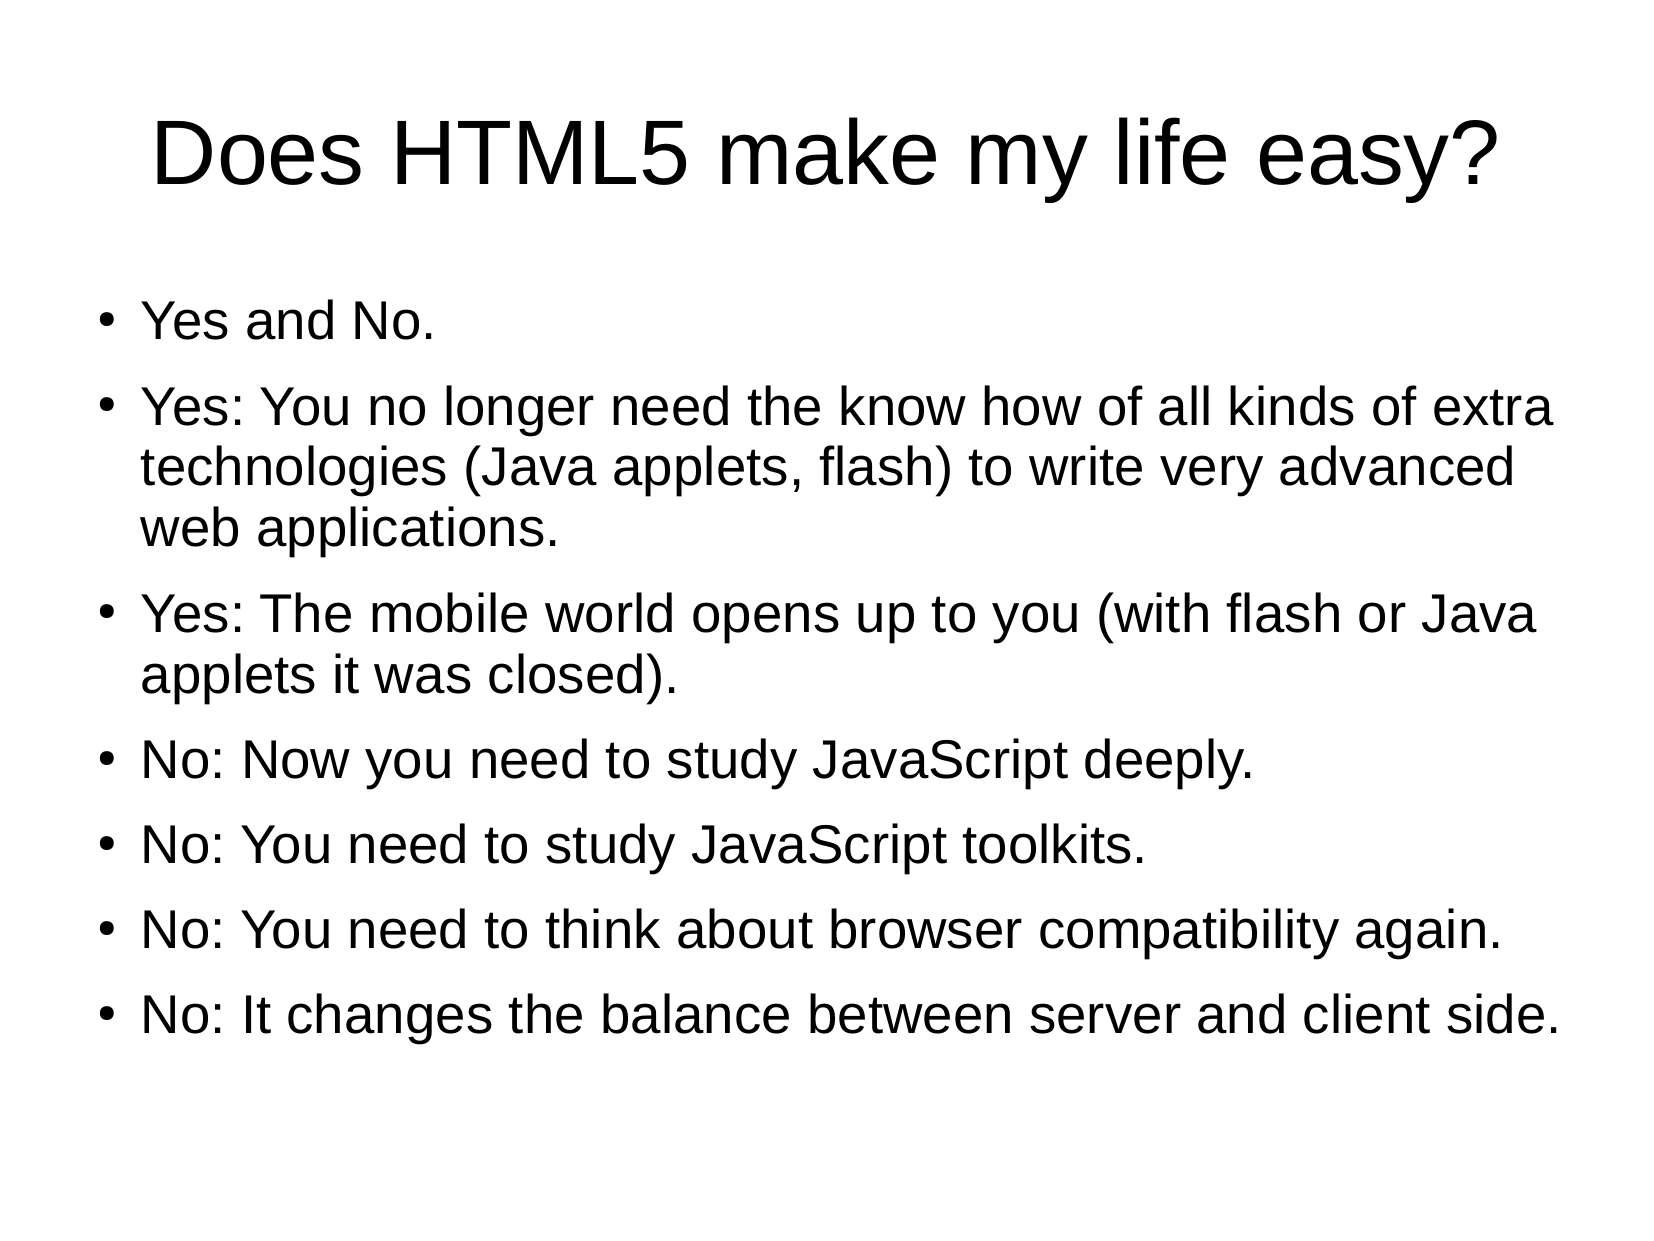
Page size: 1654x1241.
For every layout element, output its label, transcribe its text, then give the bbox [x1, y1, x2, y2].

title Does HTML5 make my life easy? [82, 49, 1571, 257]
list Yes and No. Yes: You no longer need the know how of all kinds of extra technologies (Java applets, flash) to write very advanced web applications. Yes: The mobile world opens up to you (with flash or Java applets it was closed). No: Now you need to study JavaScript deeply. No: You need to study JavaScript toolkits. No: You need to think about browser compatibility again. No: It changes the balance between server and client side. [82, 290, 1571, 1109]
